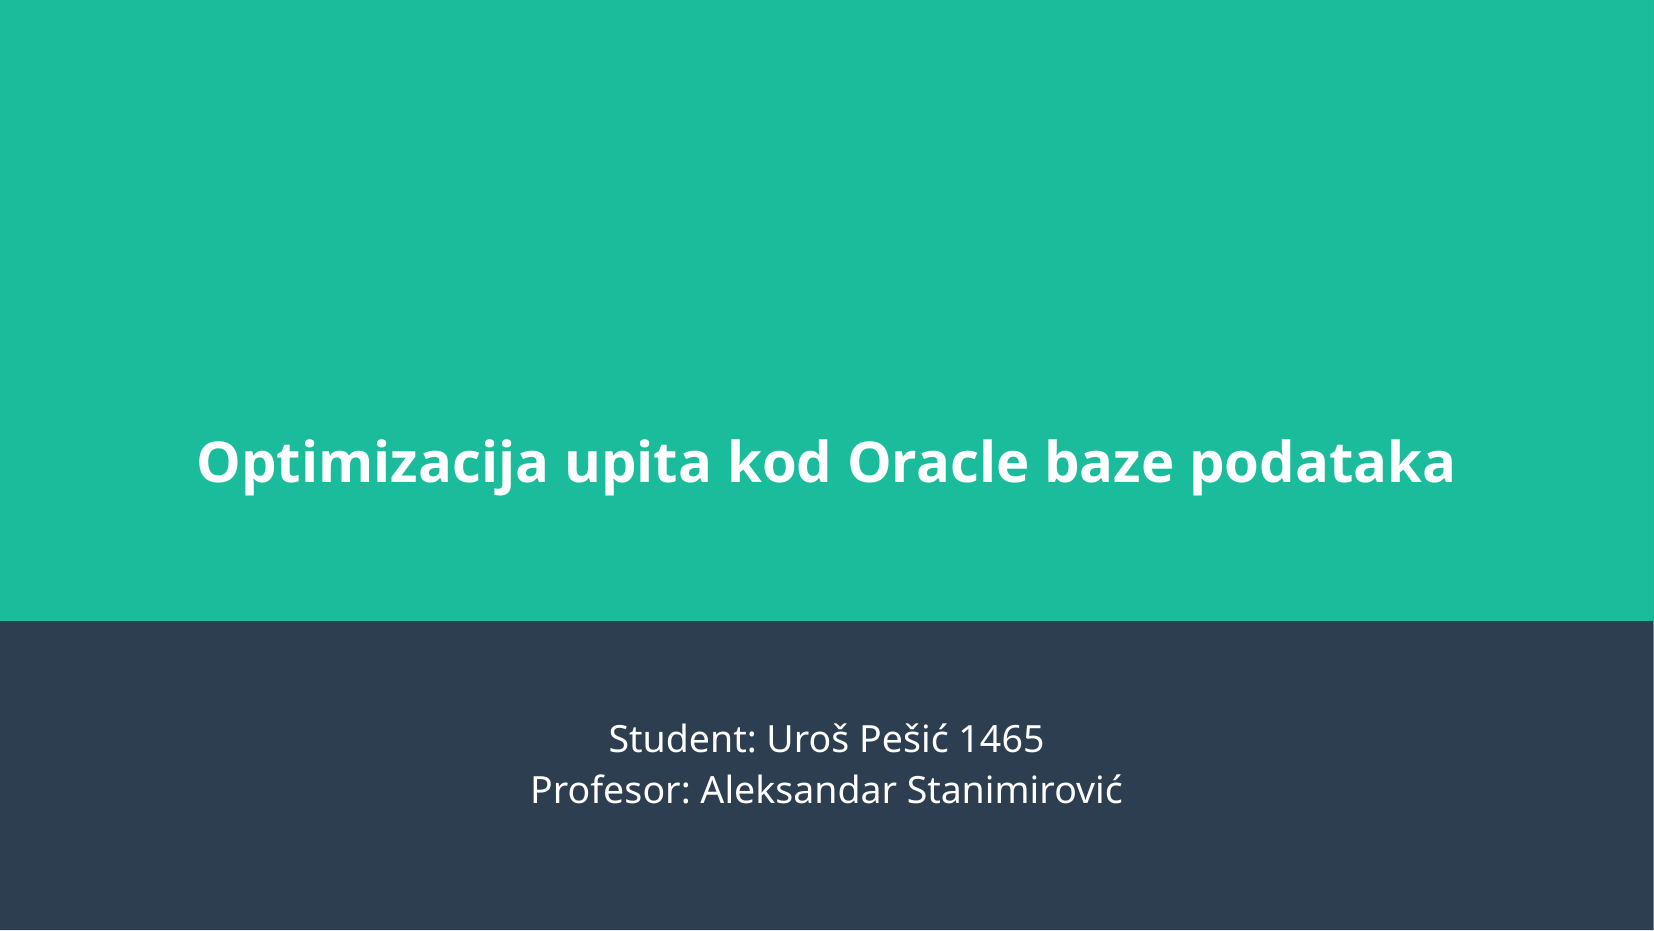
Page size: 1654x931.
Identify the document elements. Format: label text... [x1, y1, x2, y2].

subtitle Student: Uroš Pešić 1465 Profesor: Aleksandar Stanimirović [59, 642, 1595, 886]
title Optimizacija upita kod Oracle baze podataka [59, 382, 1595, 501]
